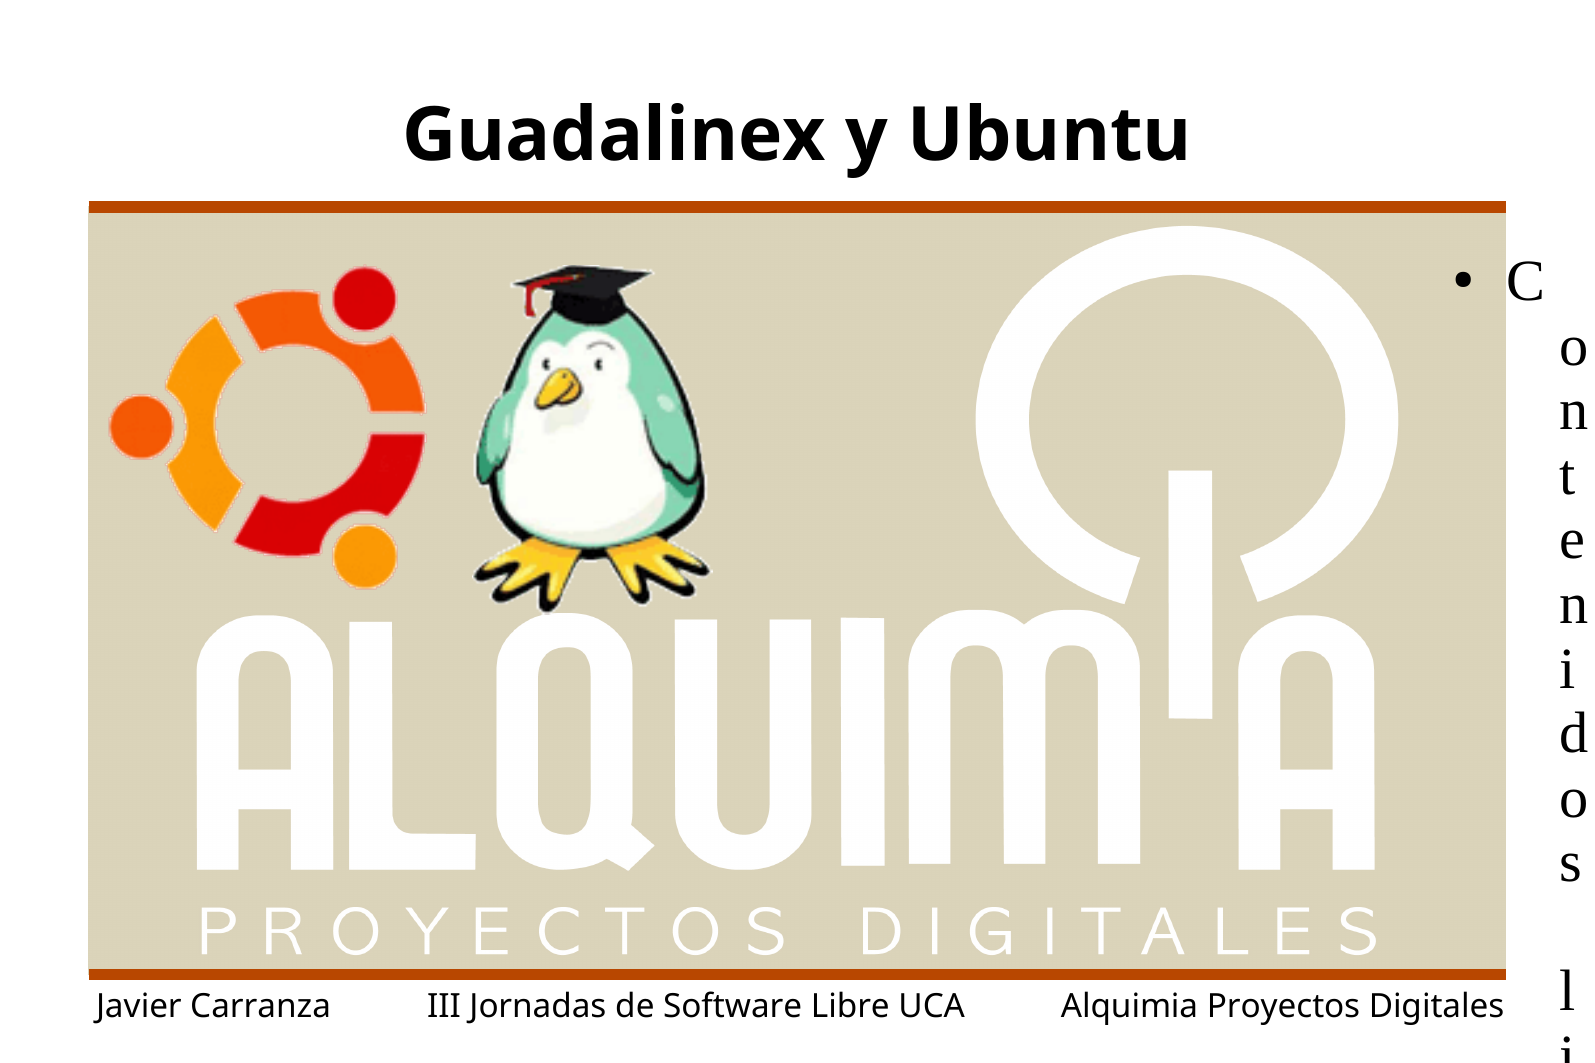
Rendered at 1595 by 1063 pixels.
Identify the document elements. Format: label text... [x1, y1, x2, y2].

picture [88, 220, 1506, 621]
picture [88, 951, 1506, 969]
title Guadalinex y Ubuntu [79, 42, 1515, 220]
text_box Javier Carranza III Jornadas de Software Libre UCA Alquimia Proyectos Digitales [85, 974, 1510, 1048]
list Contenidos libres Cientos de mirrors Repositorios congelados Soporte a 3 años Actualizaciones de seguridad Últimas versiones del software de mayor difusión Espíritu de comunidad [88, 248, 1516, 951]
